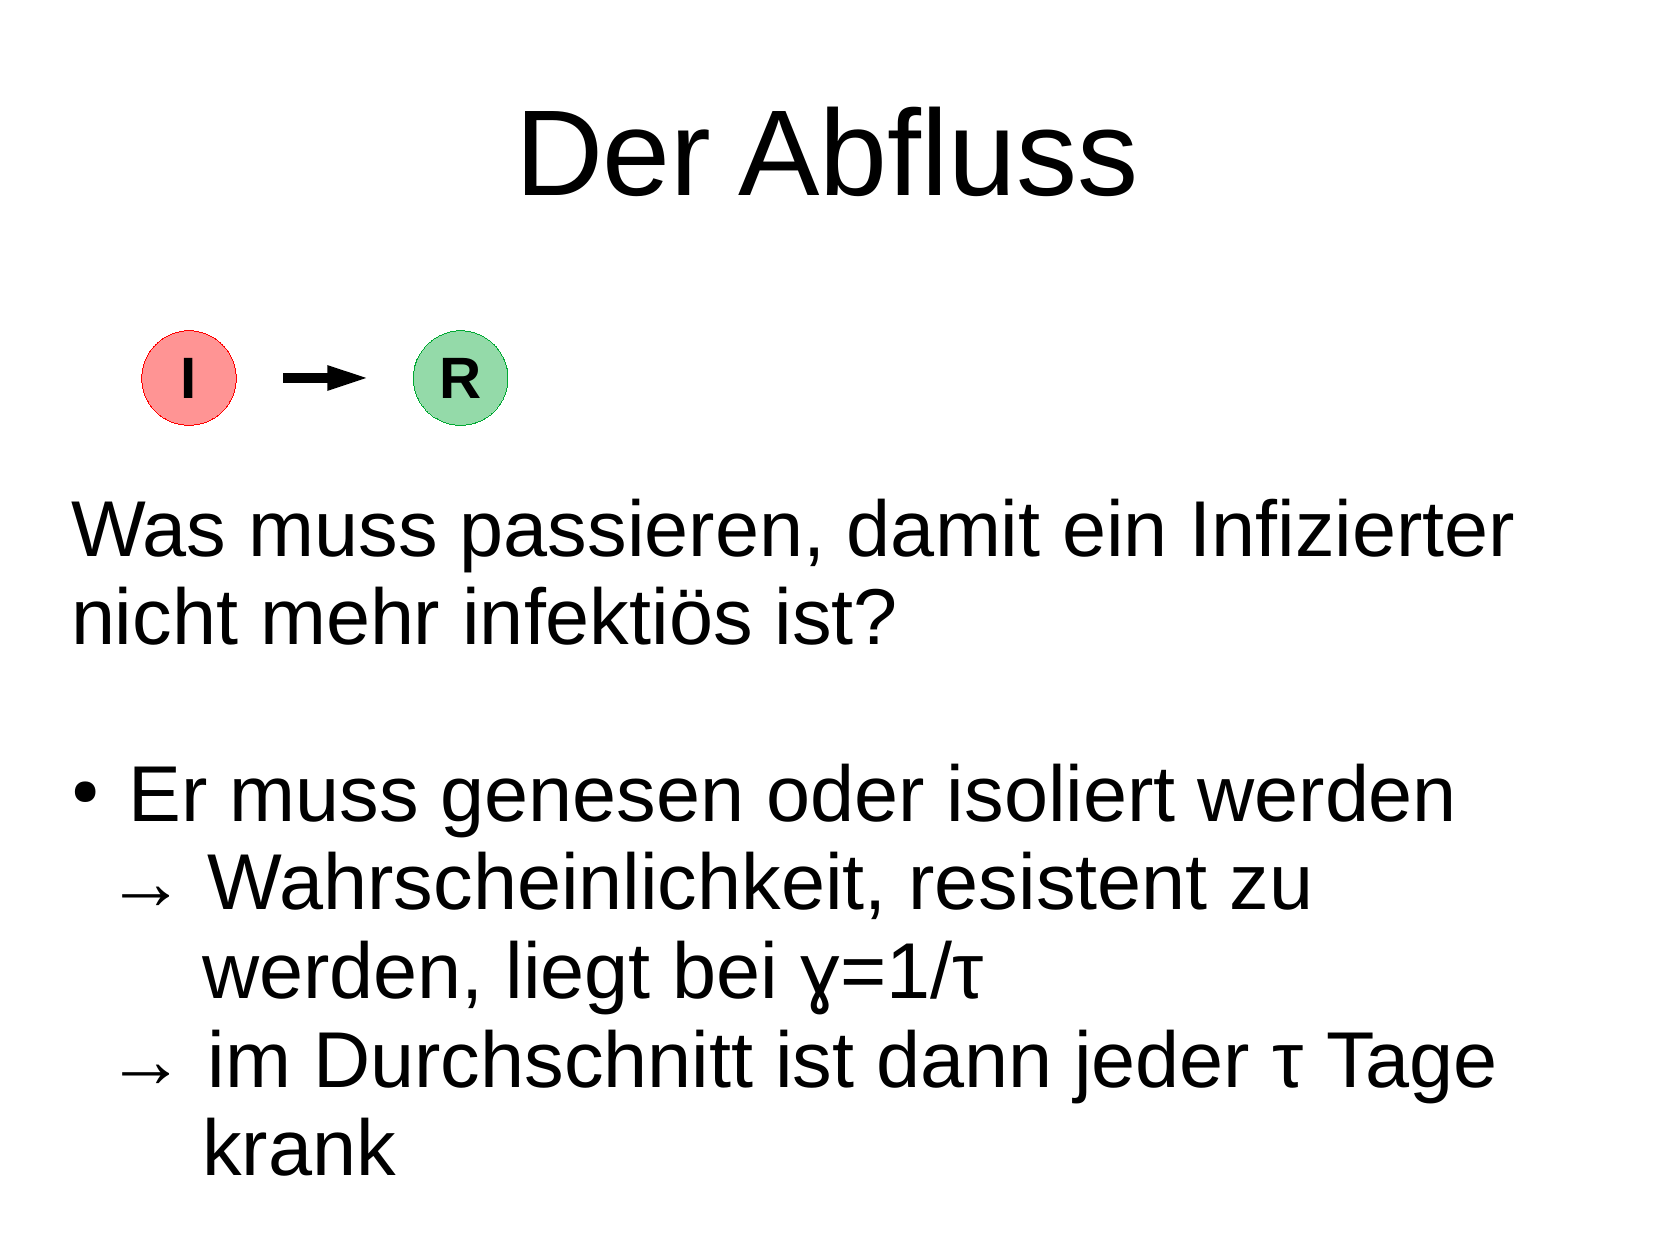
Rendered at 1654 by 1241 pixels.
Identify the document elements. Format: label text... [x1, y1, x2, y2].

title Der Abfluss [82, 49, 1571, 257]
text_box I [141, 330, 237, 426]
subtitle Was muss passieren, damit ein Infizierter nicht mehr infektiös ist? Er muss genesen oder isoliert werden → Wahrscheinlichkeit, resistent zu werden, liegt bei ɣ=1/τ → im Durchschnitt ist dann jeder τ Tage krank [70, 484, 1560, 1241]
text_box R [413, 330, 508, 426]
